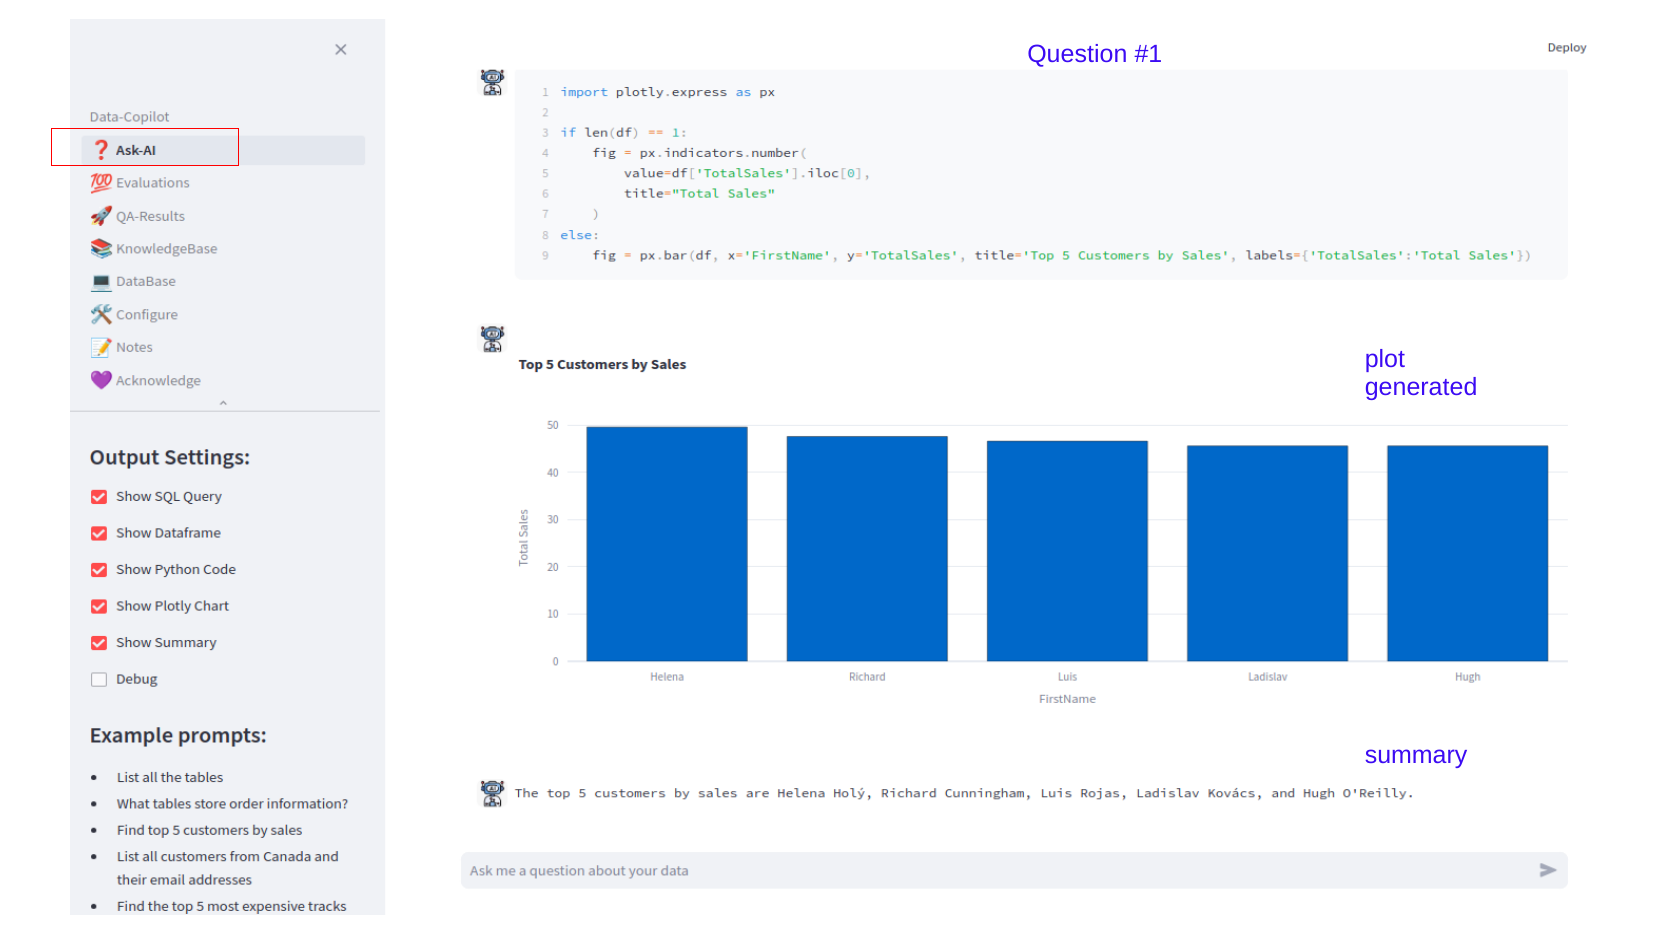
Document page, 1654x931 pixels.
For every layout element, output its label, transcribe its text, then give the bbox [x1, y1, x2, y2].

picture [70, 19, 1589, 915]
text_box [51, 128, 239, 166]
text_box plot generated [1350, 337, 1538, 409]
text_box Question #1 [1012, 32, 1201, 76]
text_box summary [1350, 733, 1538, 777]
